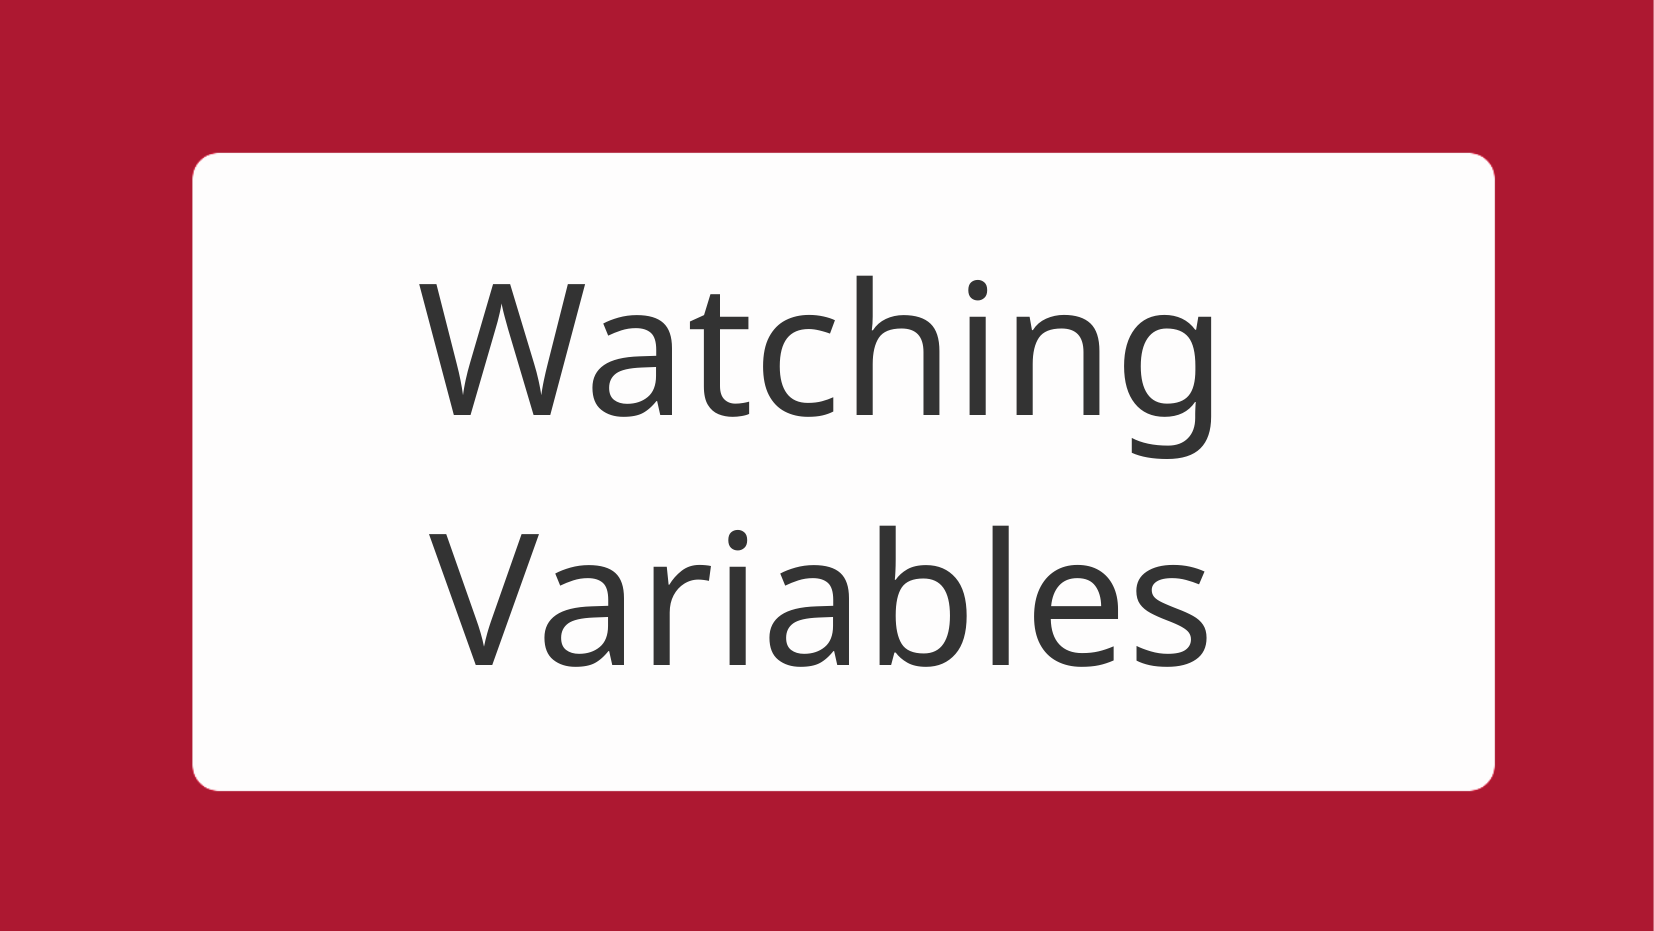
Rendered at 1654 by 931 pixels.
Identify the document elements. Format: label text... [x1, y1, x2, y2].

picture [0, 0, 1654, 931]
title Watching Variables [64, 60, 1582, 879]
